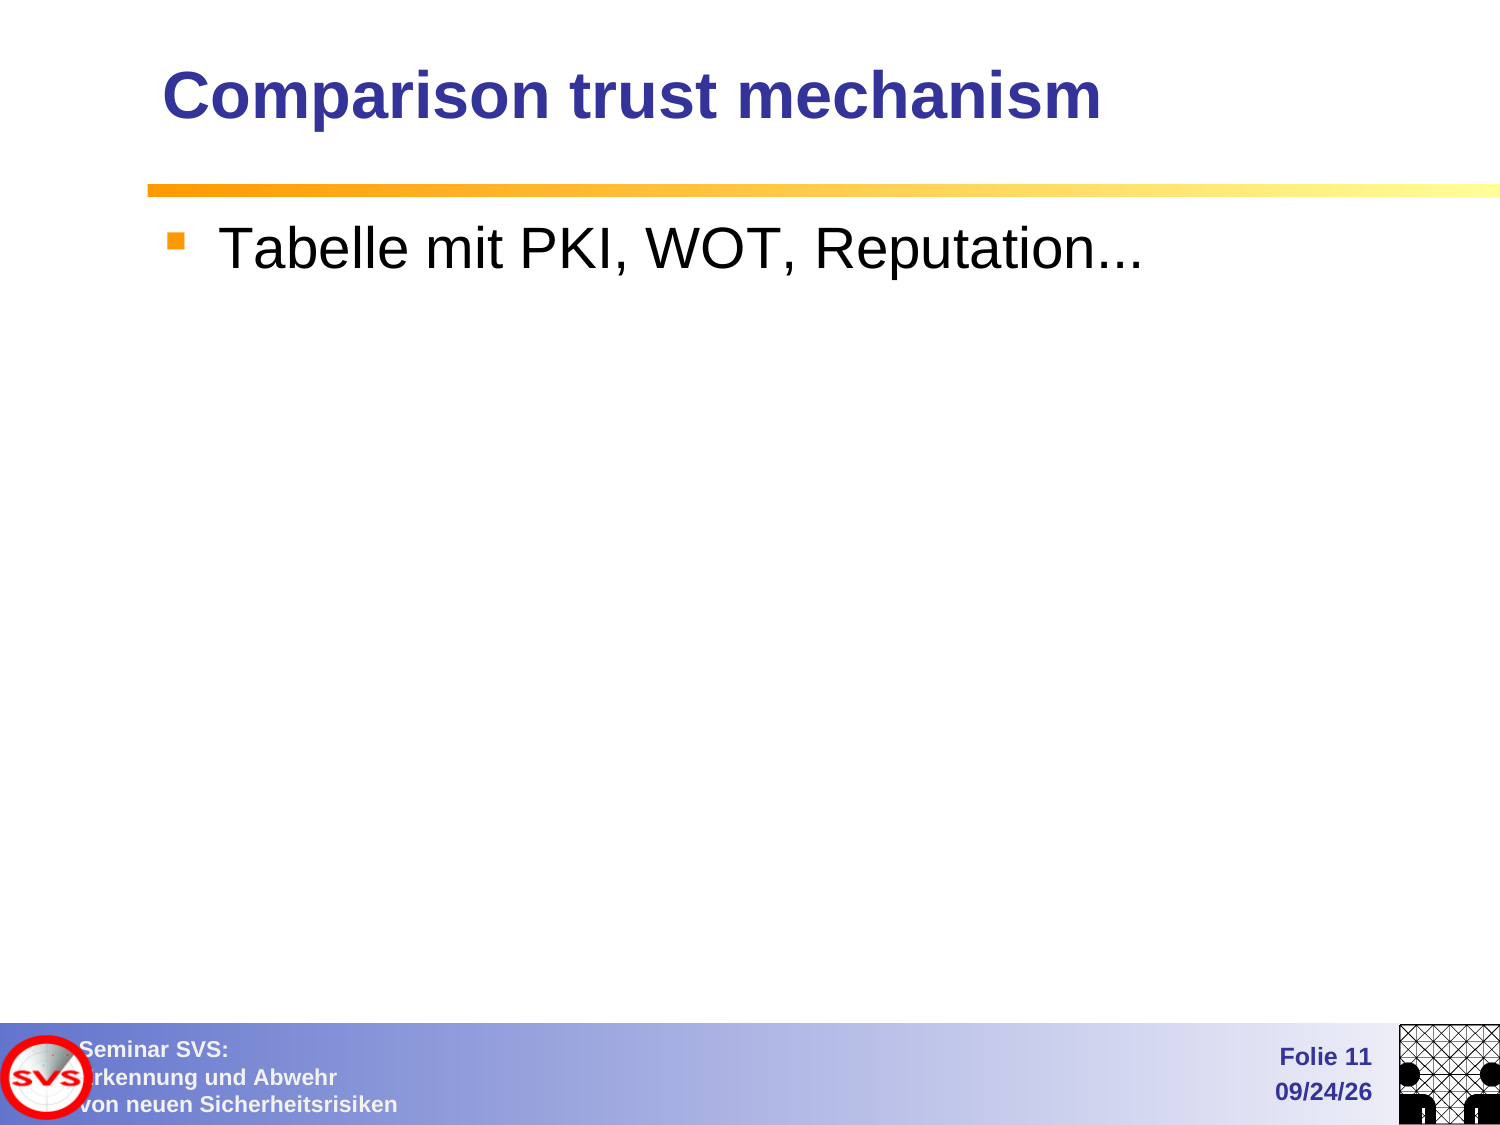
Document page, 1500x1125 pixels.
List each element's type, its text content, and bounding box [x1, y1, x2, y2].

list Tabelle mit PKI, WOT, Reputation... [147, 208, 1426, 951]
picture [0, 1035, 93, 1120]
picture [1399, 1024, 1500, 1125]
title Comparison trust mechanism [147, 18, 1427, 174]
